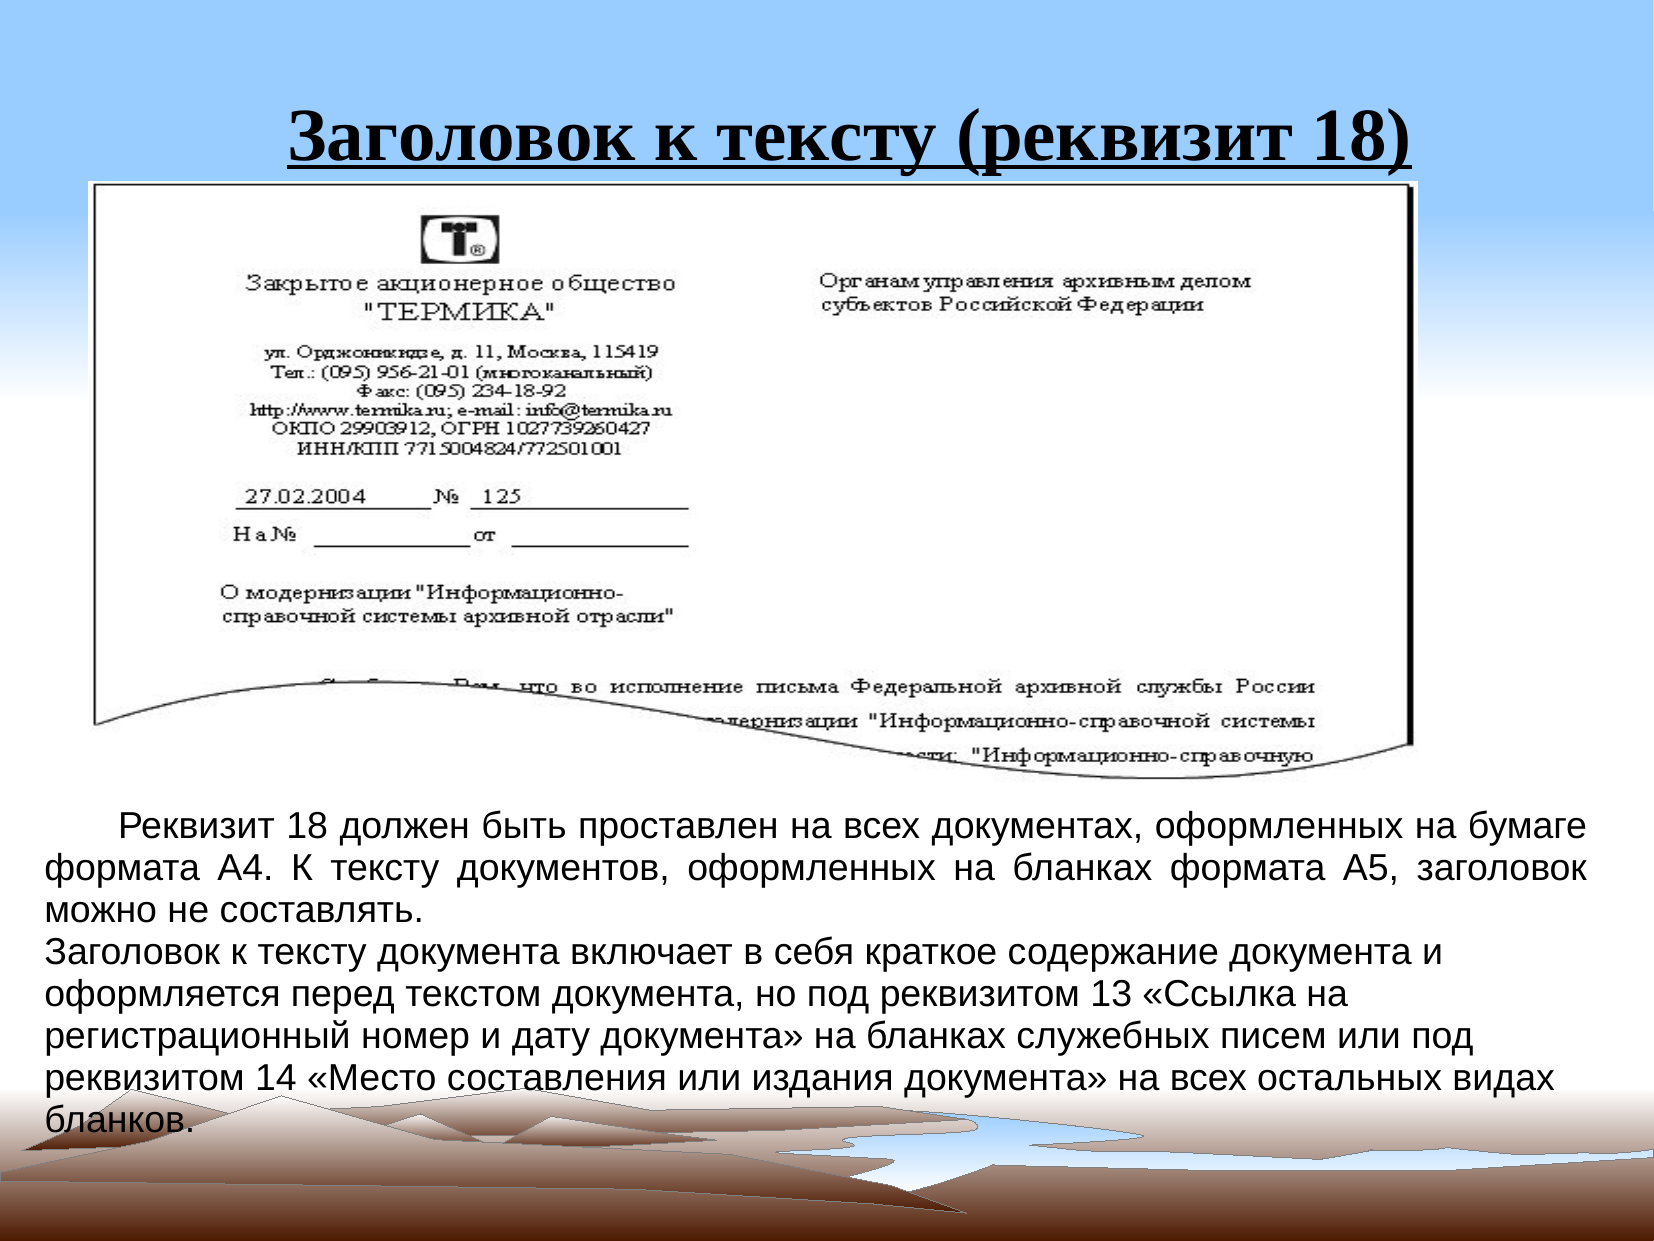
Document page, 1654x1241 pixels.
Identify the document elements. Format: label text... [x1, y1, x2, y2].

title Заголовок к тексту (реквизит 18) [121, 41, 1534, 229]
text_box Реквизит 18 должен быть проставлен на всех документах, оформленных на бумаге формата А4. К тексту документов, оформленных на бланках формата А5, заголовок можно не составлять. Заголовок к тексту документа включает в себя краткое содержание документа и оформляется перед текстом документа, но под реквизитом 13 «Ссылка на регистрационный номер и дату документа» на бланках служебных писем или под реквизитом 14 «Место составления или издания документа» на всех остальных видах бланков. [29, 797, 1625, 1149]
picture [88, 181, 1418, 797]
